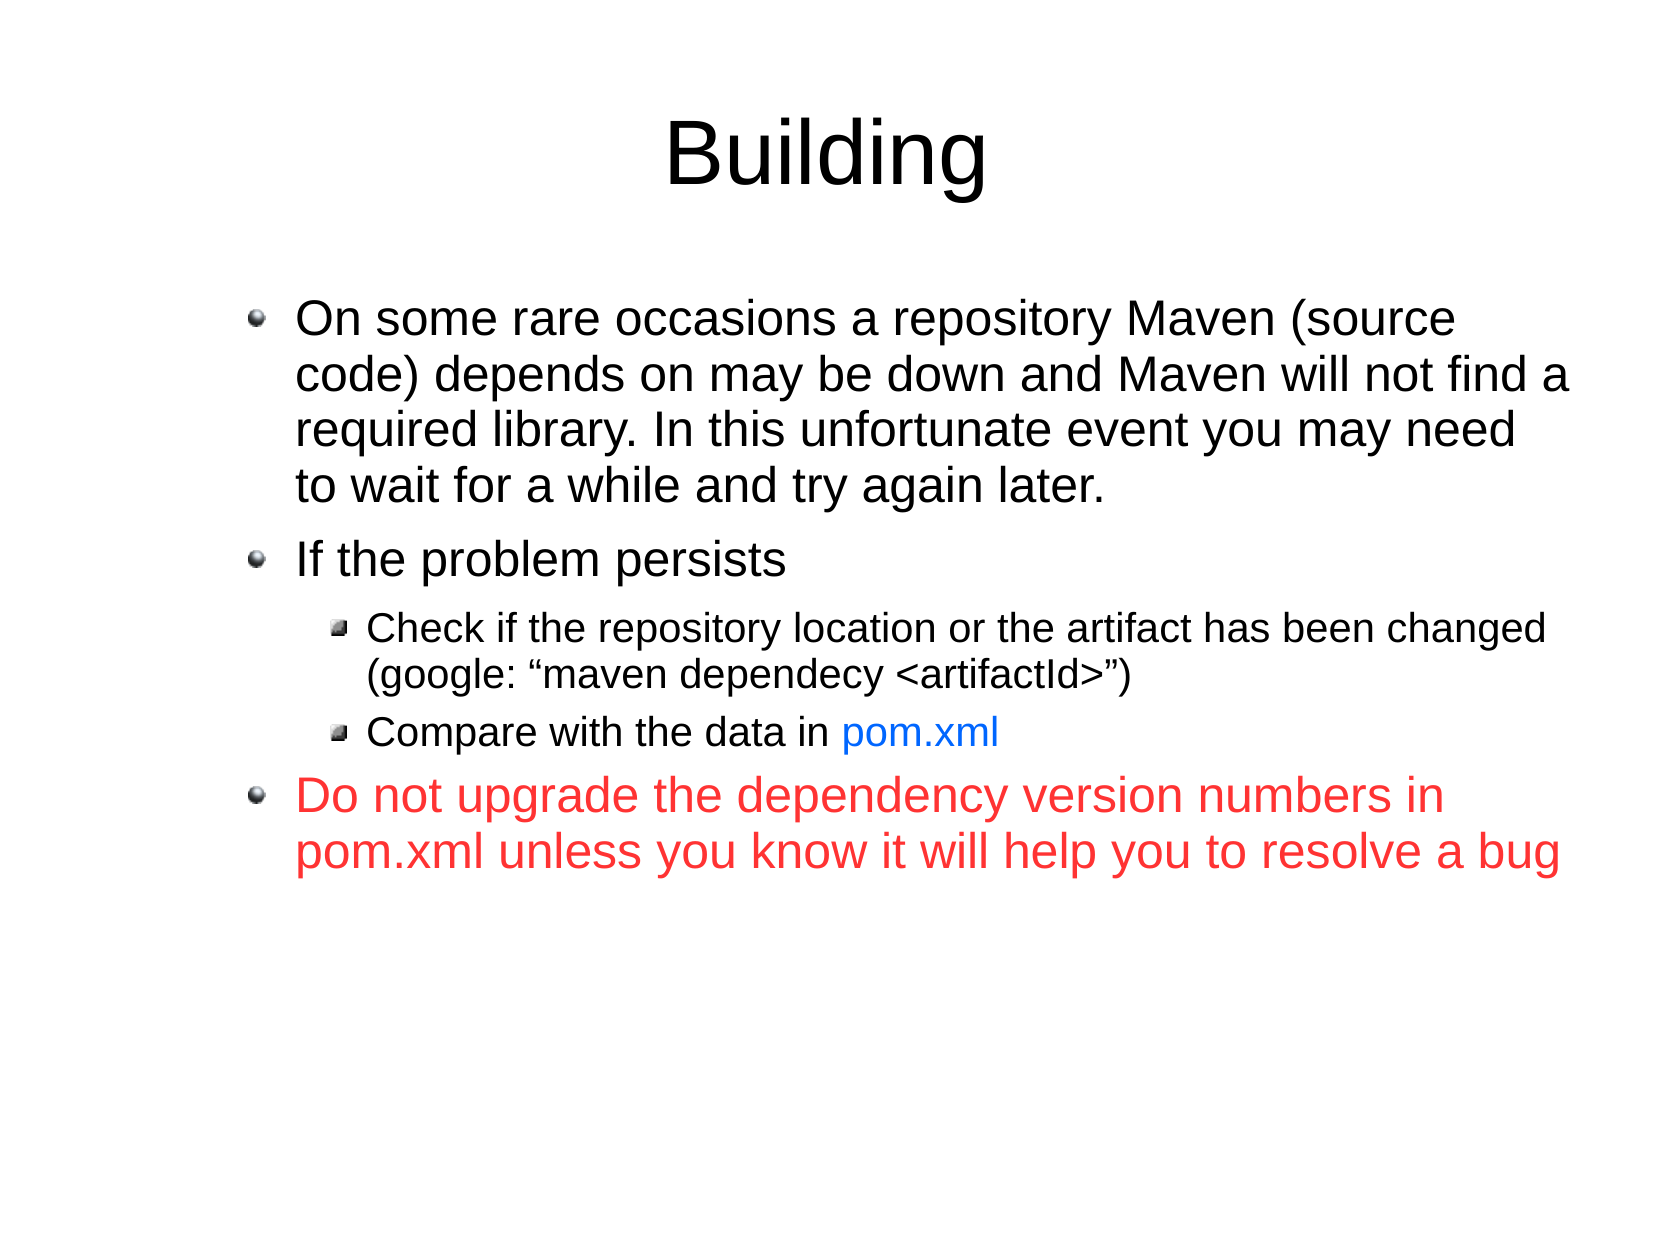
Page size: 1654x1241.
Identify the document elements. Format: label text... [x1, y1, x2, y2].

list On some rare occasions a repository Maven (source code) depends on may be down and Maven will not find a required library. In this unfortunate event you may need to wait for a while and try again later. If the problem persists Check if the repository location or the artifact has been changed (google: “maven dependecy <artifactId>”) Compare with the data in pom.xml Do not upgrade the dependency version numbers in pom.xml unless you know it will help you to resolve a bug [82, 290, 1571, 1010]
title Building [82, 49, 1571, 257]
